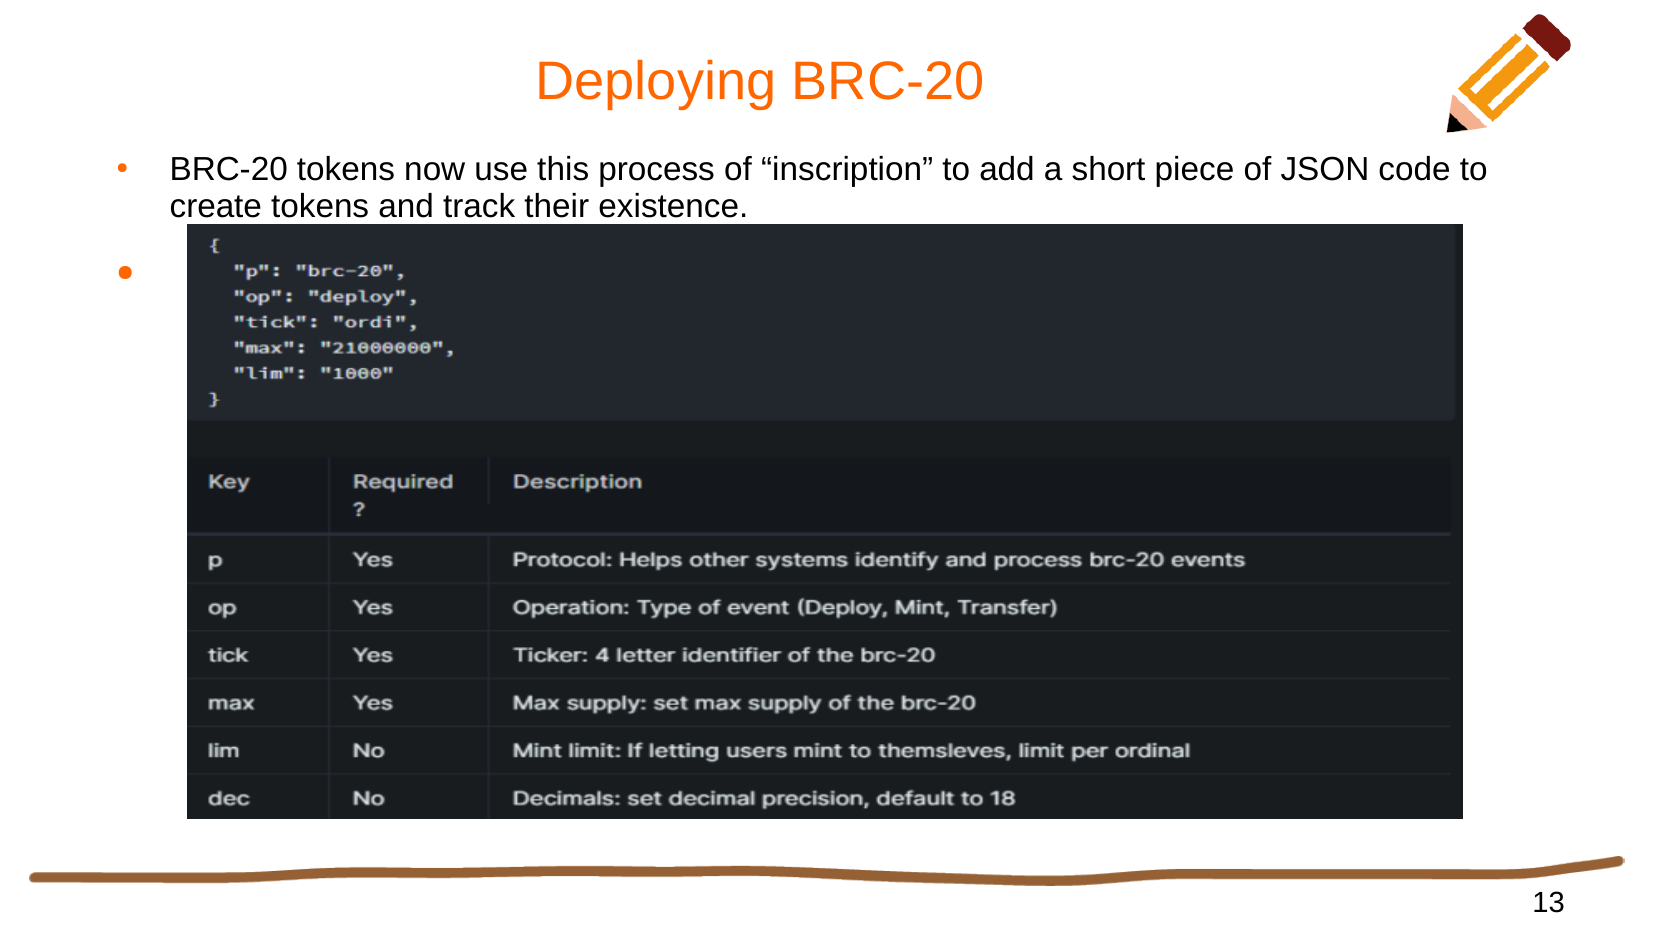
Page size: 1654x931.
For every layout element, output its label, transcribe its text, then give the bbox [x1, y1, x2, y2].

picture [187, 224, 1463, 819]
list BRC-20 tokens now use this process of “inscription” to add a short piece of JSON code to create tokens and track their existence. [98, 150, 1576, 857]
title Deploying BRC-20 [88, 29, 1447, 133]
picture [1446, 14, 1571, 133]
picture [29, 856, 1625, 886]
